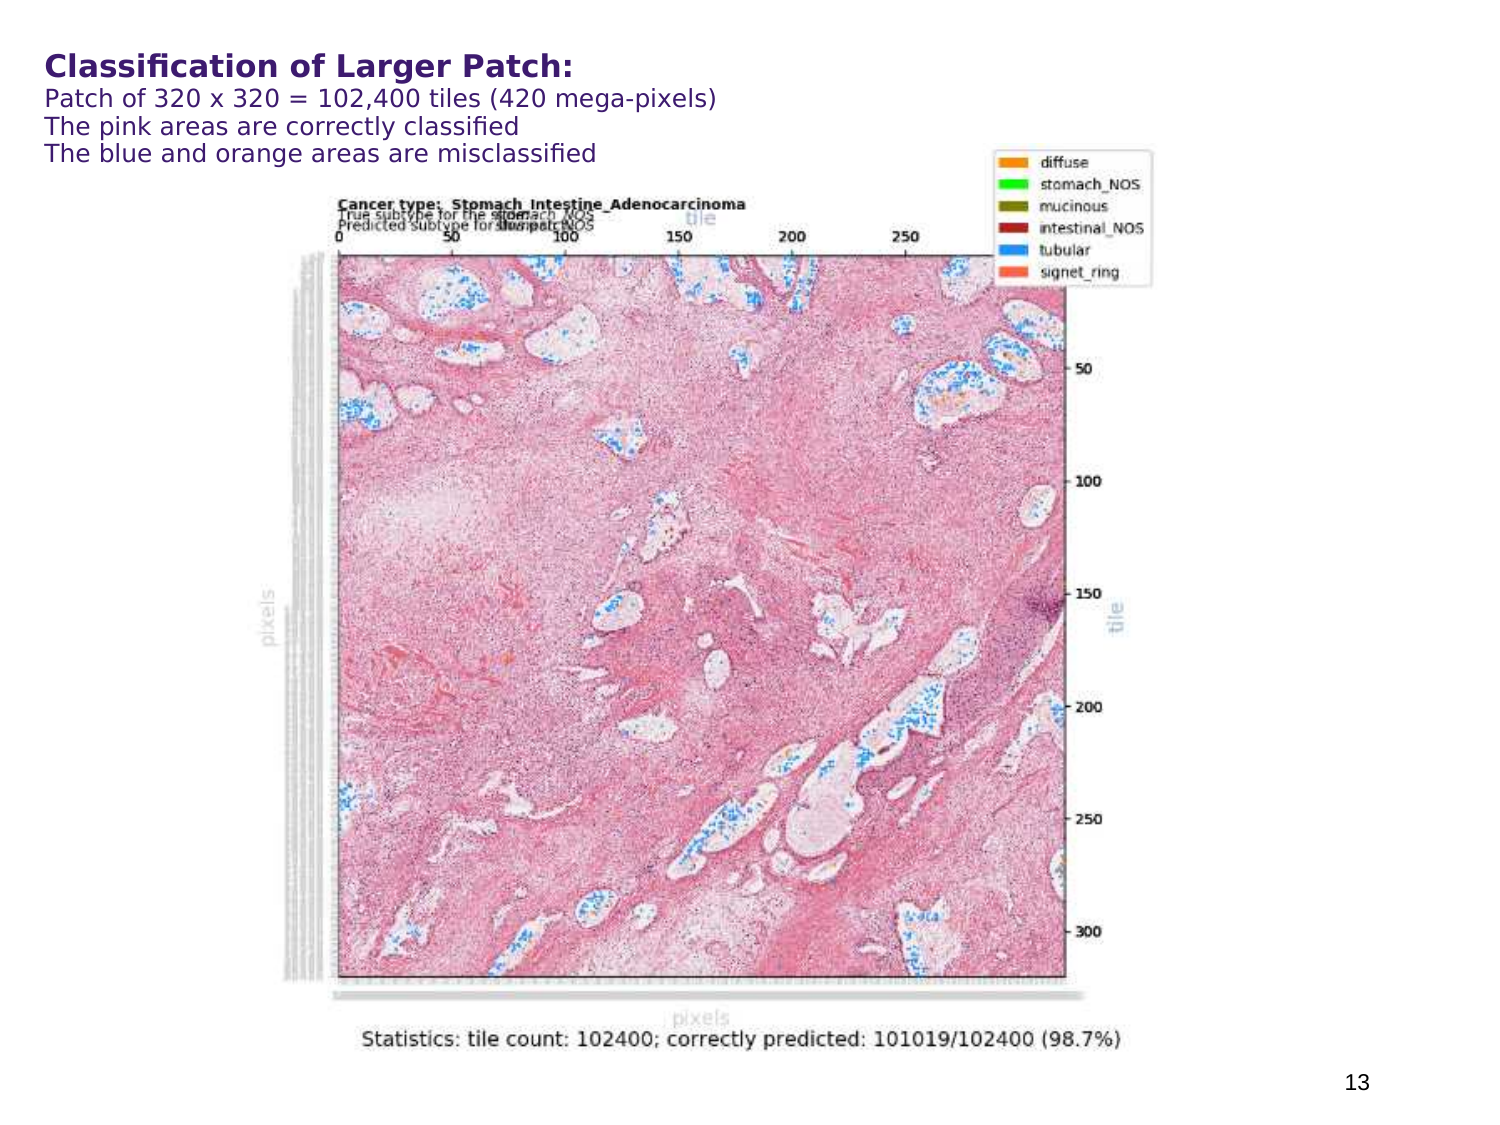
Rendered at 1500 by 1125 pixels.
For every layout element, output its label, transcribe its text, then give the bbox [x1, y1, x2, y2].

text_box Classification of Larger Patch: Patch of 320 x 320 = 102,400 tiles (420 mega-pixels) The pink areas are correctly classified The blue and orange areas are misclassified [29, 42, 1500, 184]
picture [221, 184, 1159, 1080]
